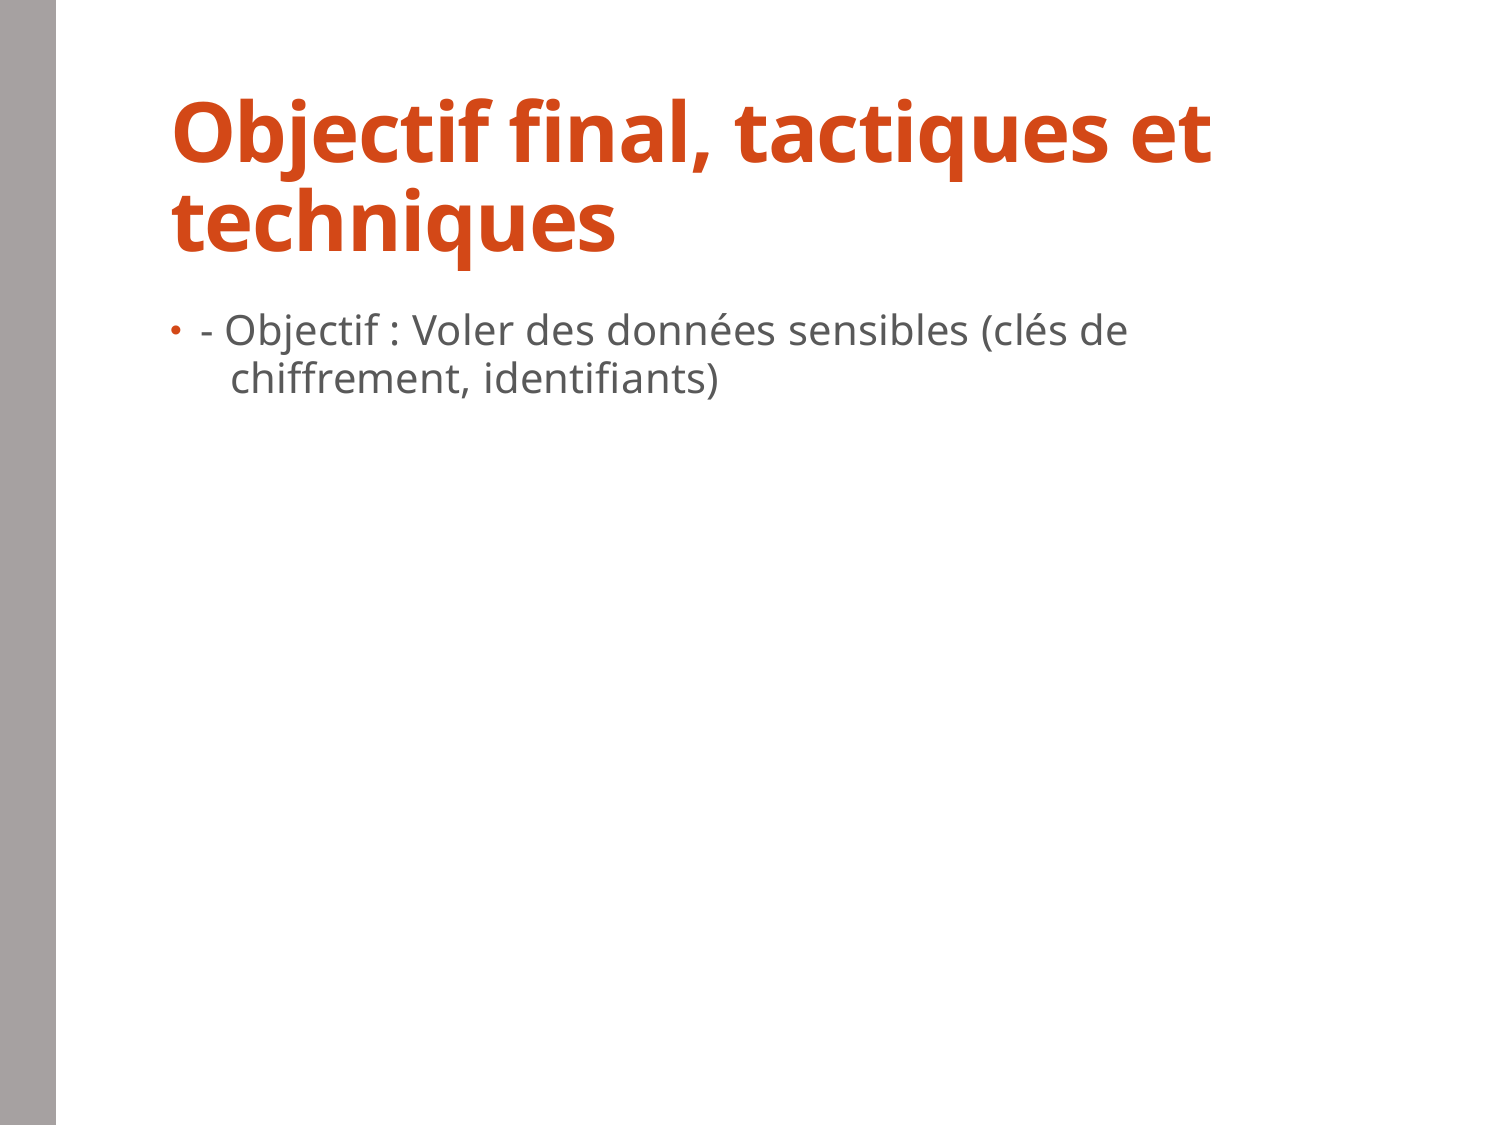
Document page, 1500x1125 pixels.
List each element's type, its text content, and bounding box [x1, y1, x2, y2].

title Objectif final, tactiques et techniques [155, 60, 1348, 278]
list - Objectif : Voler des données sensibles (clés de chiffrement, identifiants) [155, 299, 1213, 1014]
